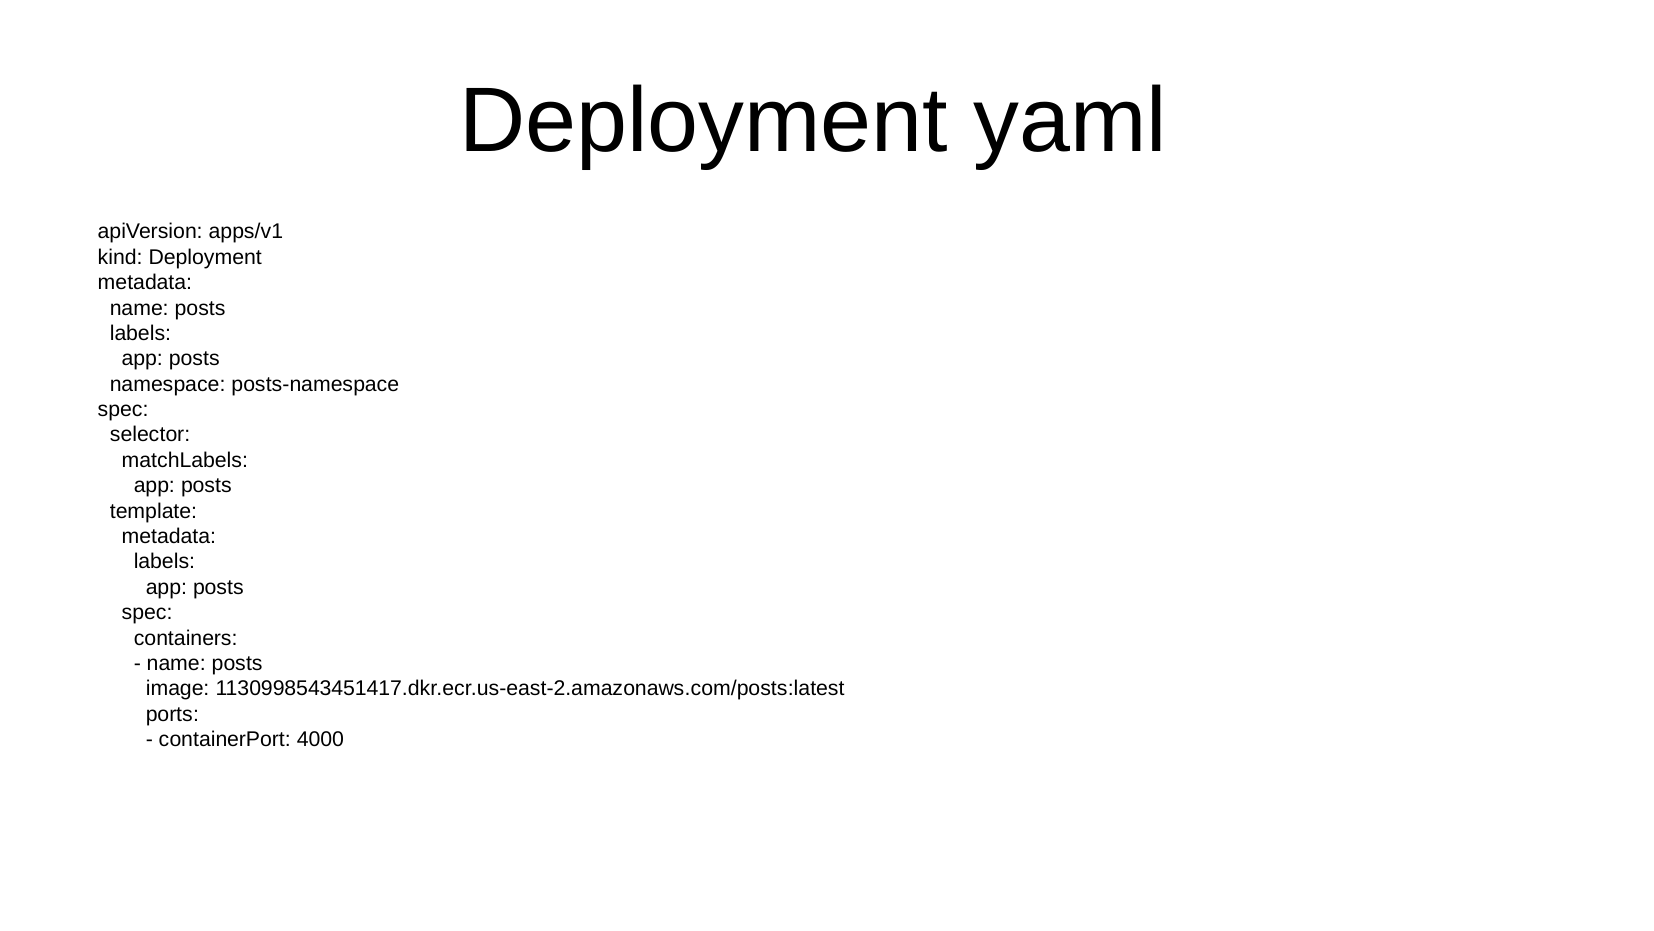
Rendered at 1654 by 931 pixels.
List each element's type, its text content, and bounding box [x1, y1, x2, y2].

text_box Deployment yaml [82, 36, 1571, 193]
text_box apiVersion: apps/v1 kind: Deployment metadata: name: posts labels: app: posts namespace: posts-namespace spec: selector: matchLabels: app: posts template: metadata: labels: app: posts spec: containers: - name: posts image: 1130998543451417.dkr.ecr.us-east-2.amazonaws.com/posts:latest ports: - containerPort: 4000 [82, 217, 1571, 757]
